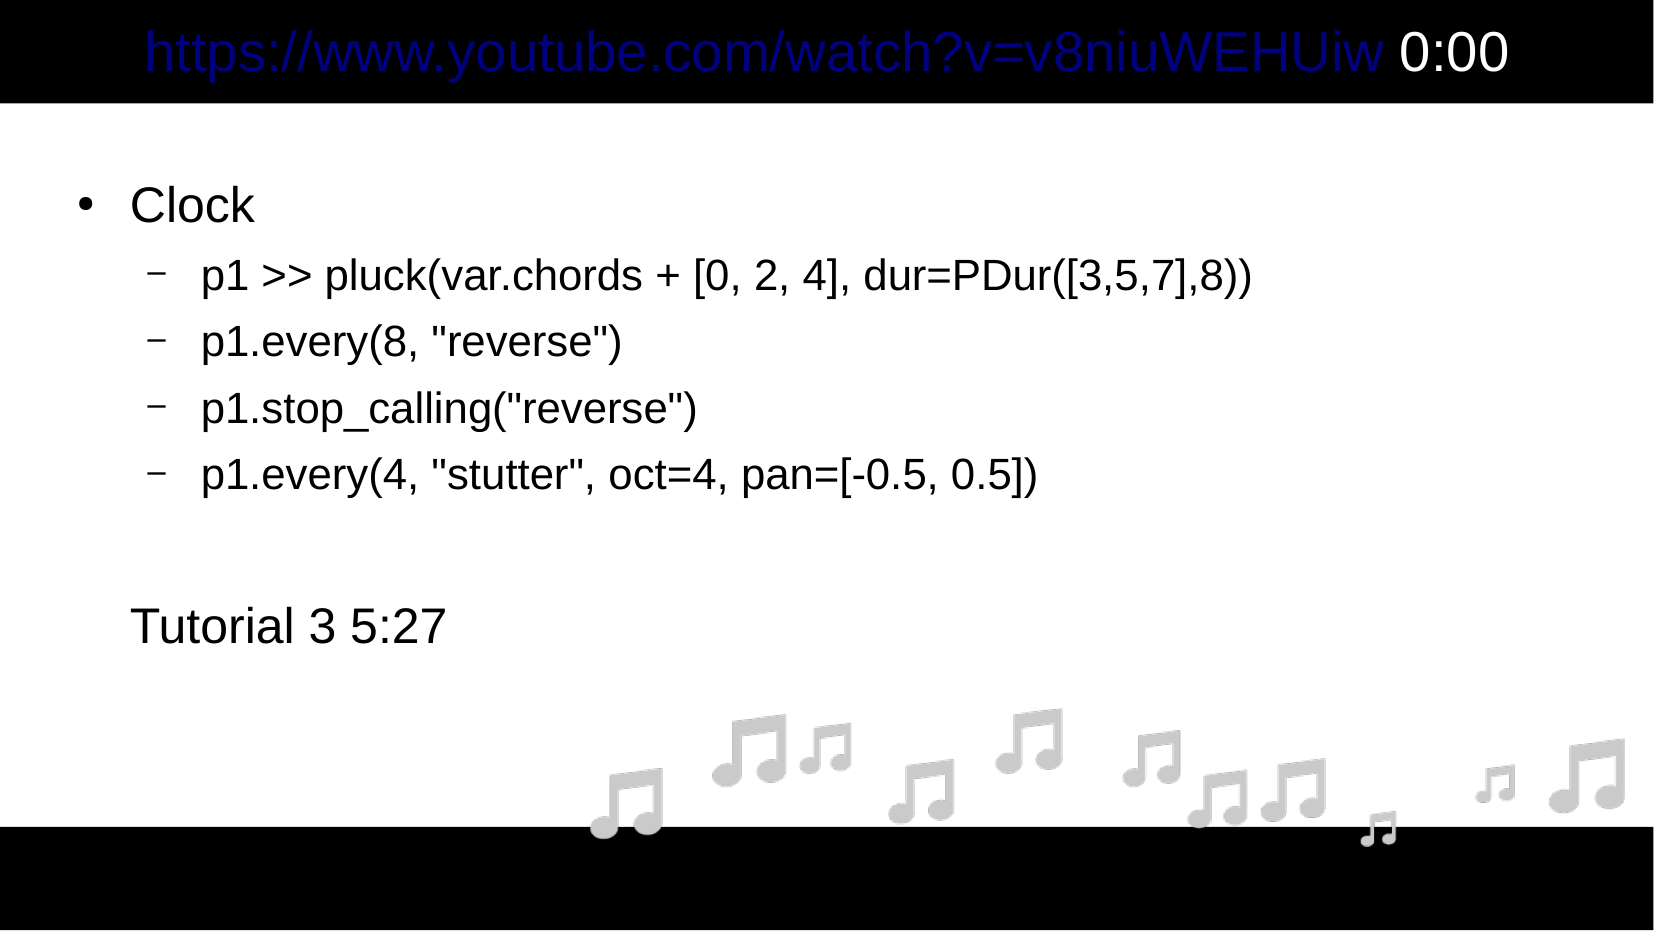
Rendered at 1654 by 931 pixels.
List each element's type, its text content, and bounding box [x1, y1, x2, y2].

list Clock p1 >> pluck(var.chords + [0, 2, 4], dur=PDur([3,5,7],8)) p1.every(8, "reverse") p1.stop_calling("reverse") p1.every(4, "stutter", oct=4, pan=[-0.5, 0.5]) Tutorial 3 5:27 [59, 177, 1595, 768]
title https://www.youtube.com/watch?v=v8niuWEHUiw 0:00 [59, 6, 1595, 98]
